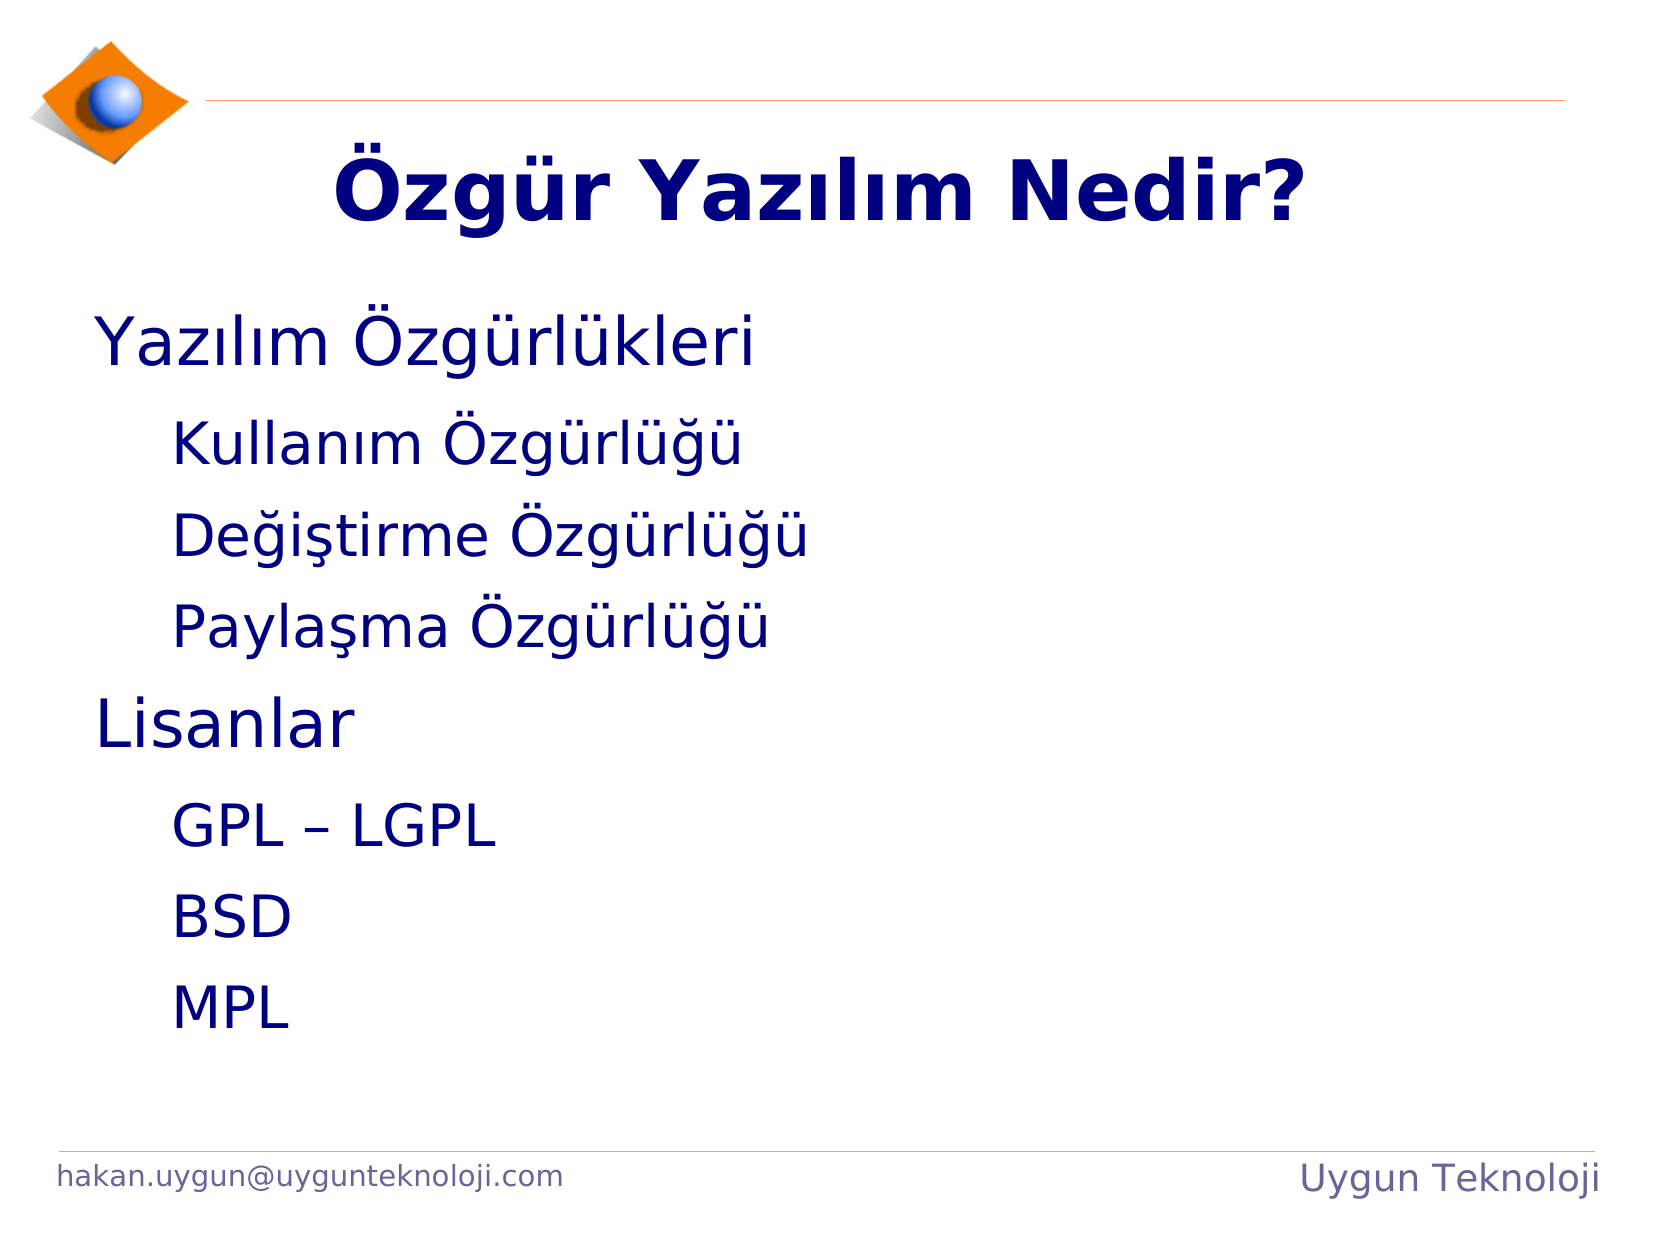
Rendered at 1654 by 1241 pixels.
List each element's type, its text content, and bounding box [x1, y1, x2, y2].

list Yazılım Özgürlükleri Kullanım Özgürlüğü Değiştirme Özgürlüğü Paylaşma Özgürlüğü Lisanlar GPL – LGPL BSD MPL [76, 303, 1565, 1108]
picture [29, 29, 191, 178]
title Özgür Yazılım Nedir? [76, 95, 1565, 288]
